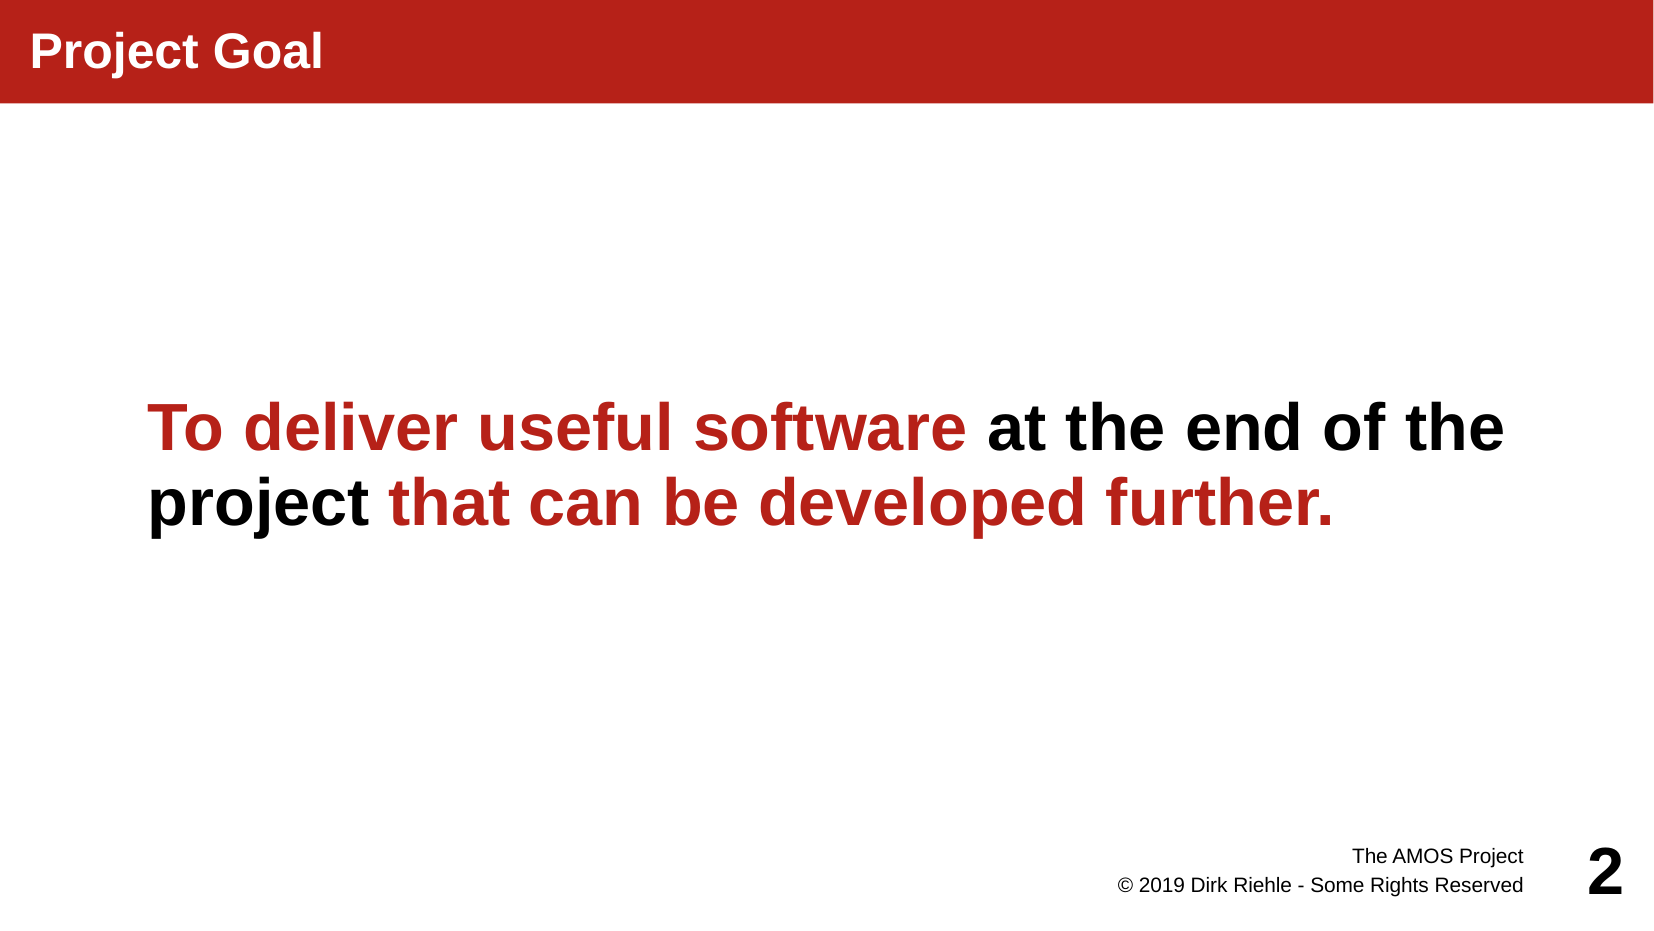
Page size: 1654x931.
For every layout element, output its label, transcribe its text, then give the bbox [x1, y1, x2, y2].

title Project Goal [0, 0, 1654, 104]
subtitle To deliver useful software at the end of the project that can be developed further. [29, 132, 1625, 798]
